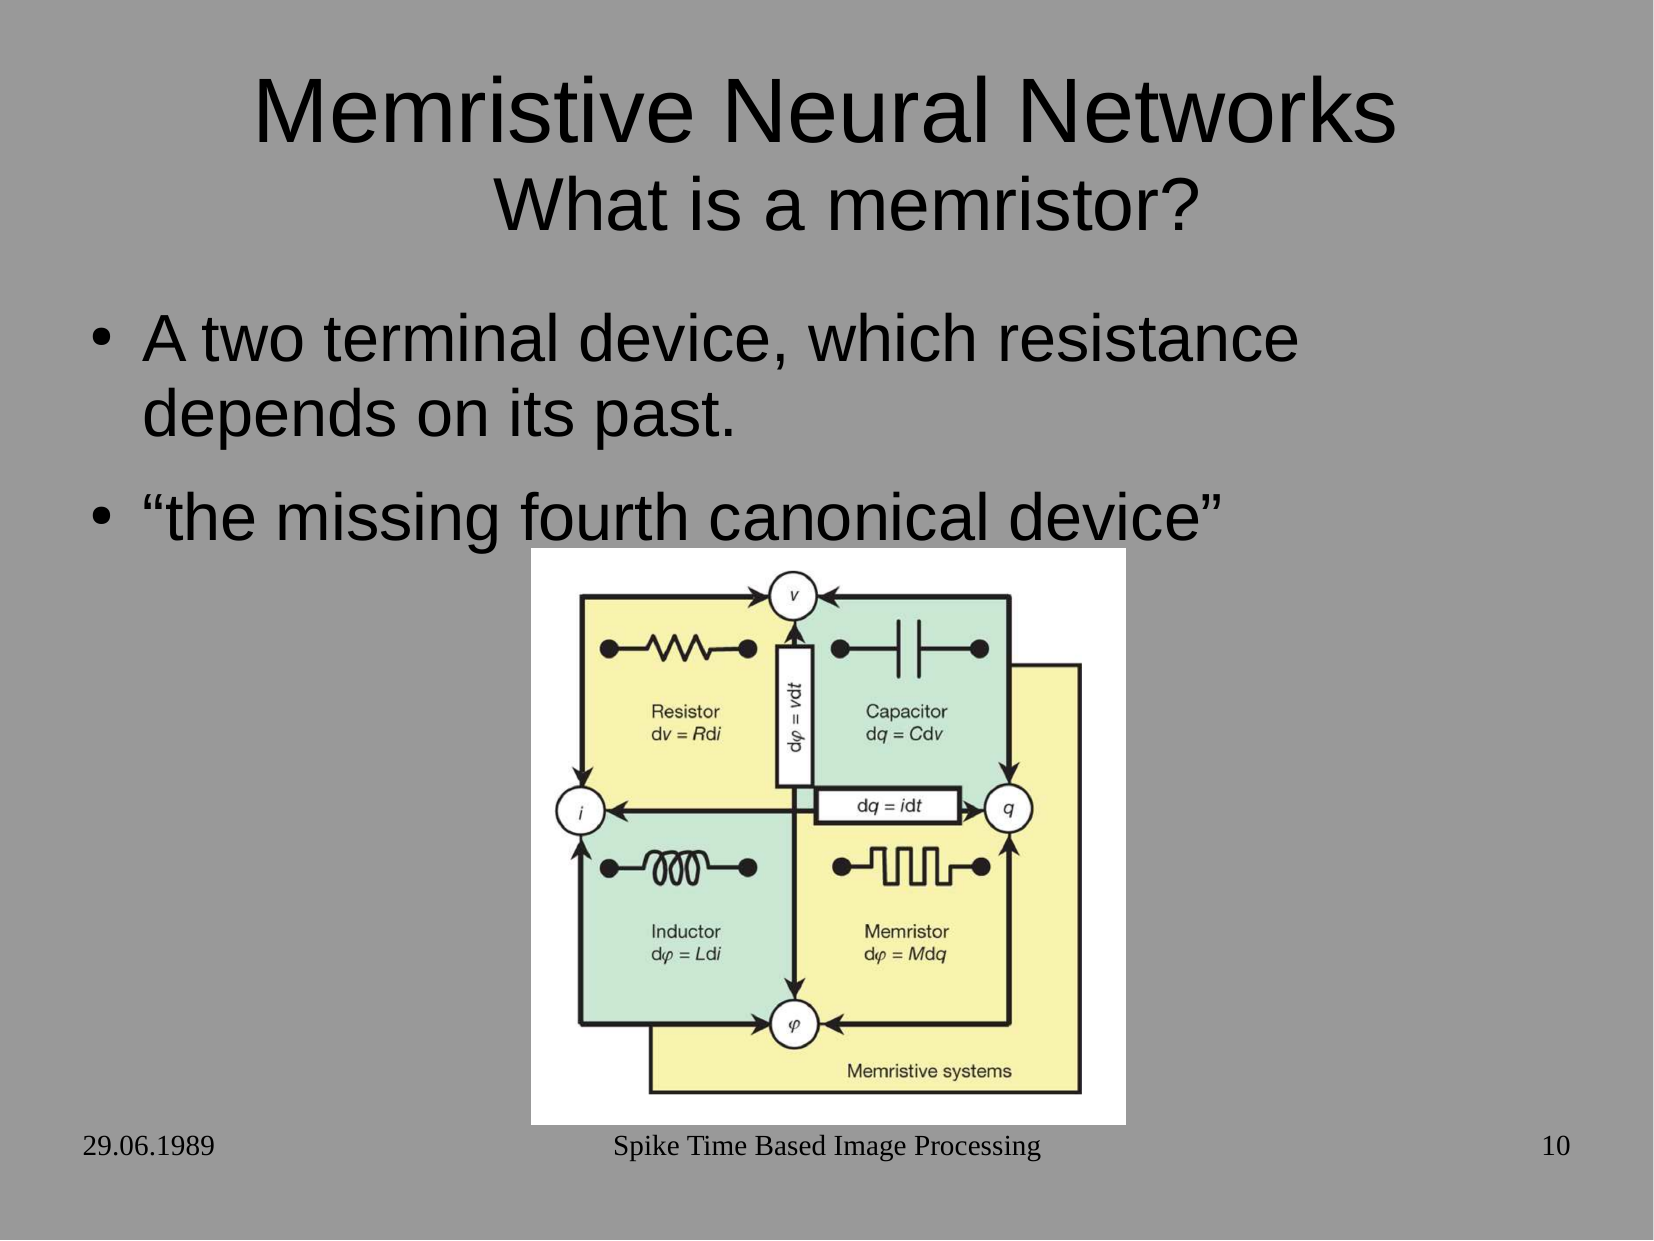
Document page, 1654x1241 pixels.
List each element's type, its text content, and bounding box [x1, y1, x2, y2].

title Memristive Neural Networks What is a memristor? [82, 49, 1571, 257]
list A two terminal device, which resistance depends on its past. “the missing fourth canonical device” [71, 300, 1561, 1021]
picture [531, 548, 1126, 1126]
